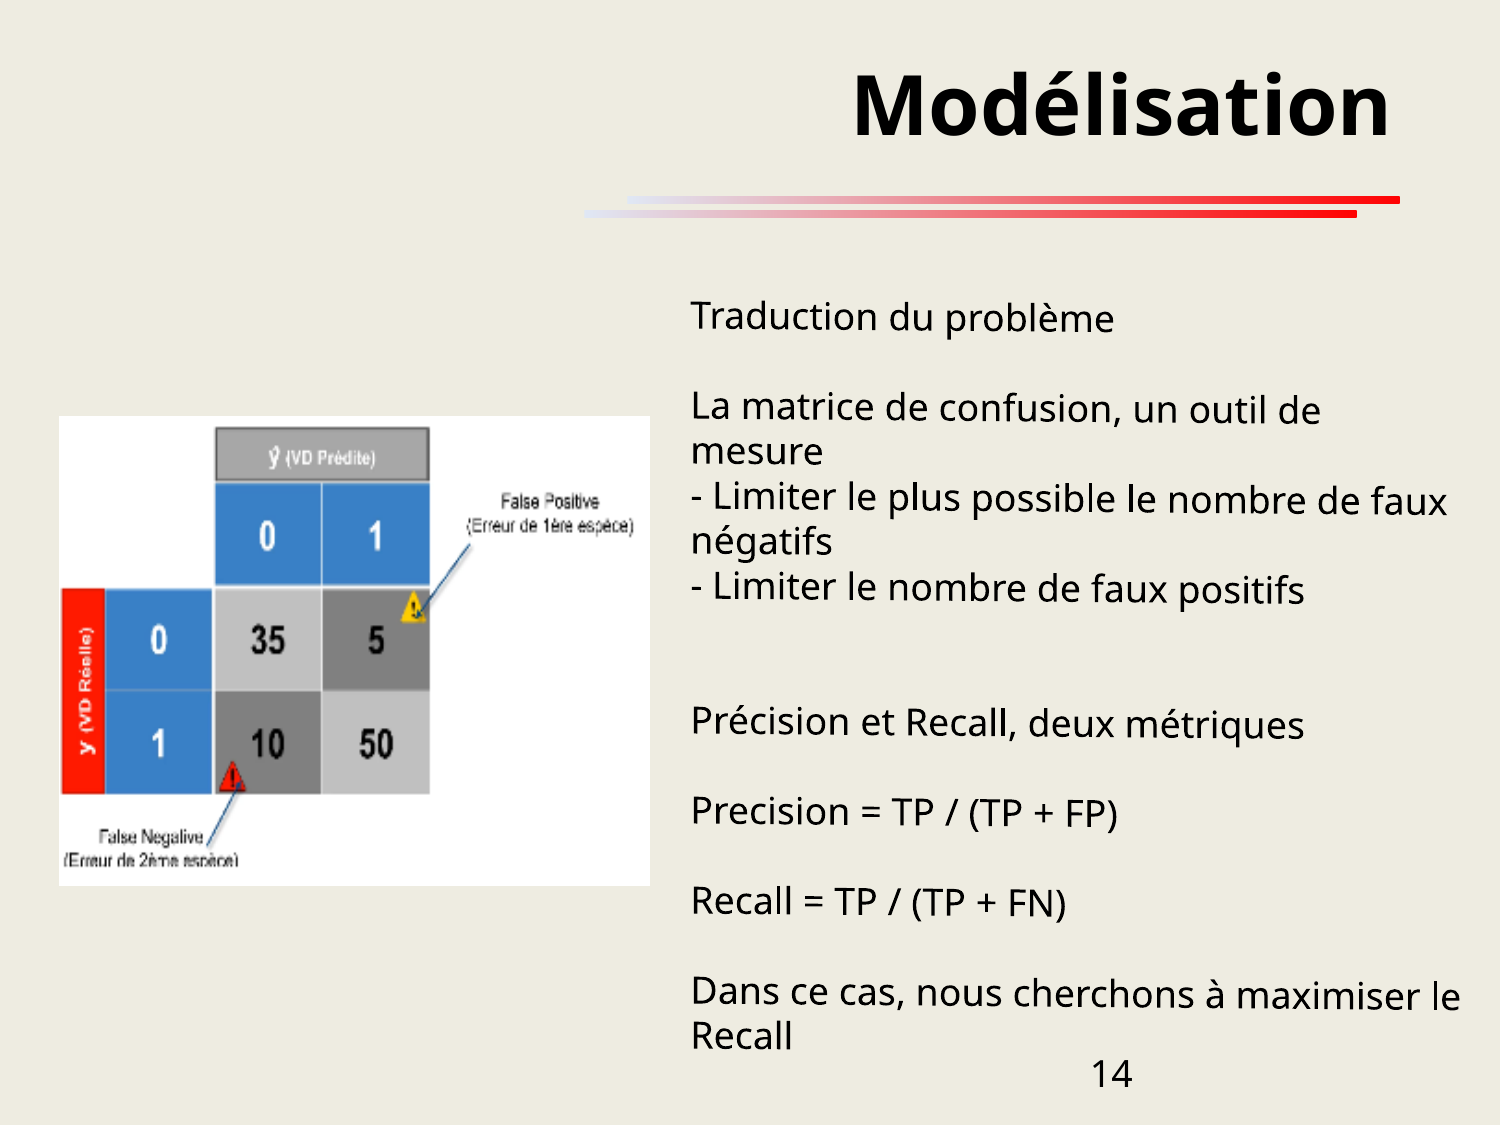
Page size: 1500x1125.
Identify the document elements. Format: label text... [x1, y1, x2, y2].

title Modélisation [179, 45, 1408, 220]
text_box Traduction du problème La matrice de confusion, un outil de mesure - Limiter le plus possible le nombre de faux négatifs - Limiter le nombre de faux positifs Précision et Recall, deux métriques Precision = TP / (TP + FP) Recall = TP / (TP + FN) Dans ce cas, nous cherchons à maximiser le Recall [675, 283, 1477, 1125]
text_box [584, 210, 1357, 218]
text_box [627, 196, 1400, 204]
picture [59, 416, 650, 886]
